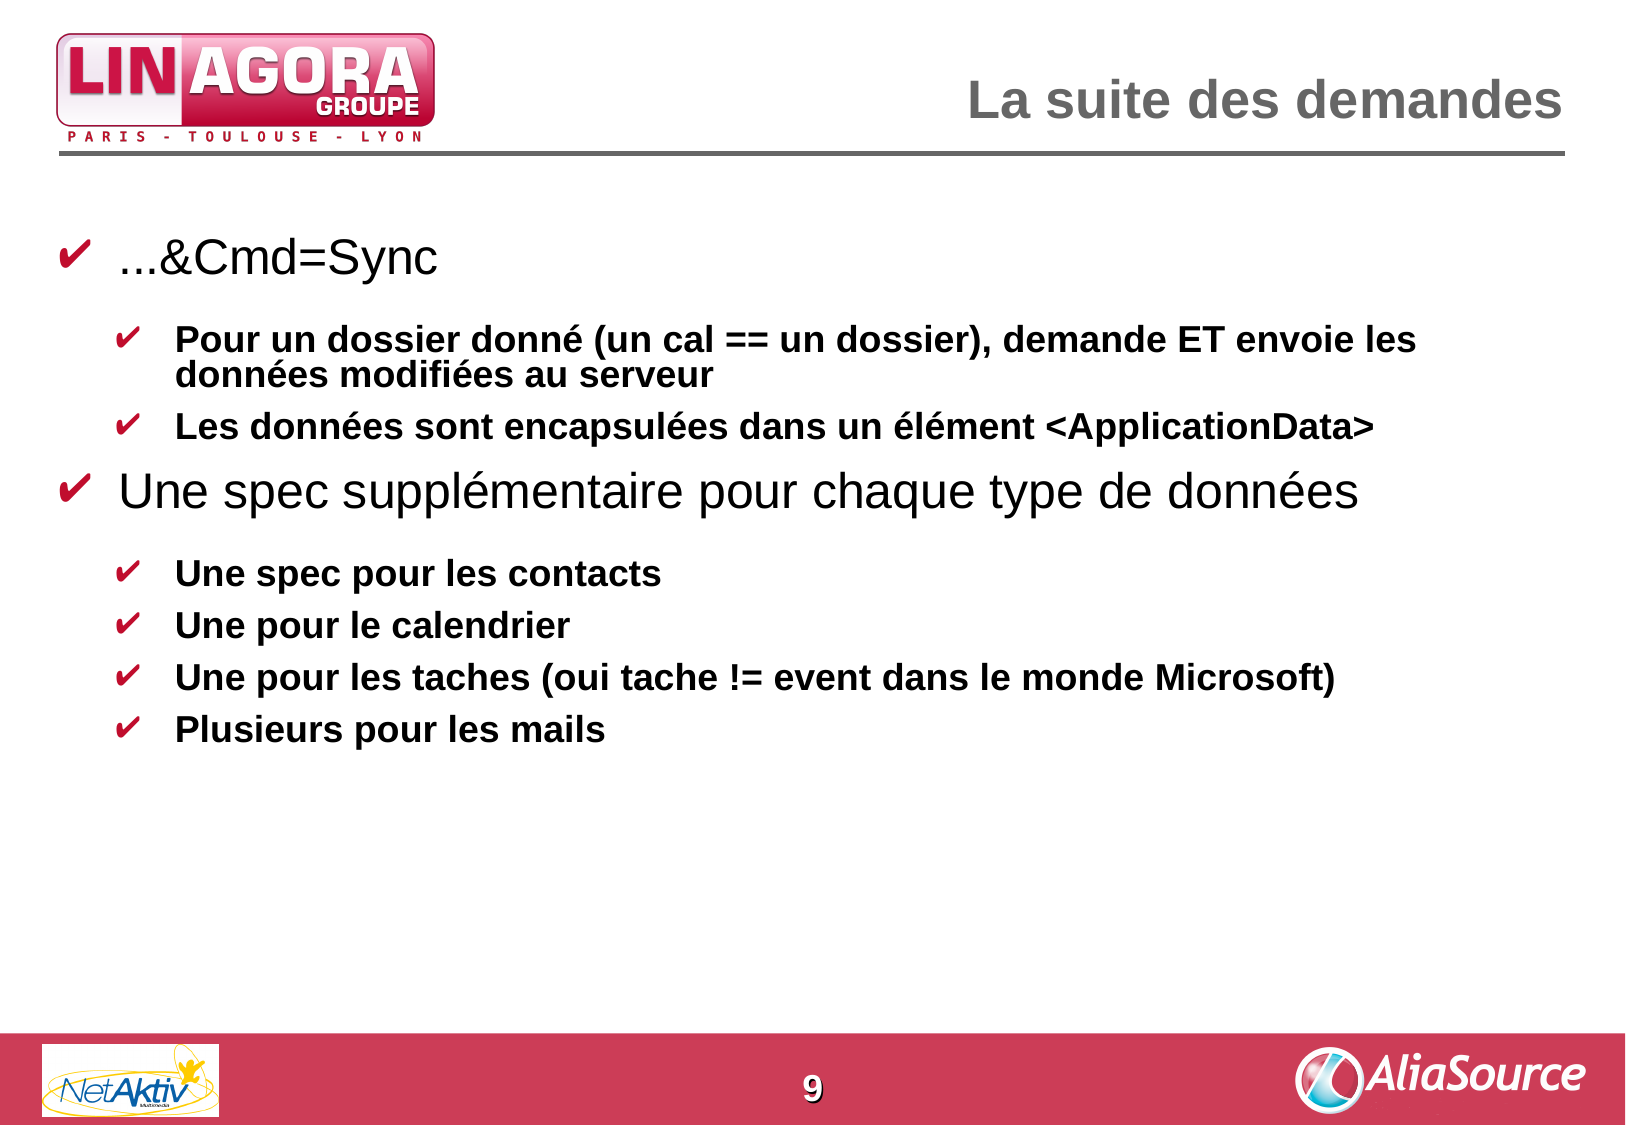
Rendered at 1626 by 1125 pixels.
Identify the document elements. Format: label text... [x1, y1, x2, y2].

list ...&Cmd=Sync Pour un dossier donné (un cal == un dossier), demande ET envoie les données modifiées au serveur Les données sont encapsulées dans un élément <ApplicationData> Une spec supplémentaire pour chaque type de données Une spec pour les contacts Une pour le calendrier Une pour les taches (oui tache != event dans le monde Microsoft) Plusieurs pour les mails [59, 236, 1570, 964]
title La suite des demandes [442, 66, 1565, 141]
picture [53, 31, 438, 143]
picture [42, 1044, 219, 1117]
picture [1293, 1045, 1589, 1121]
